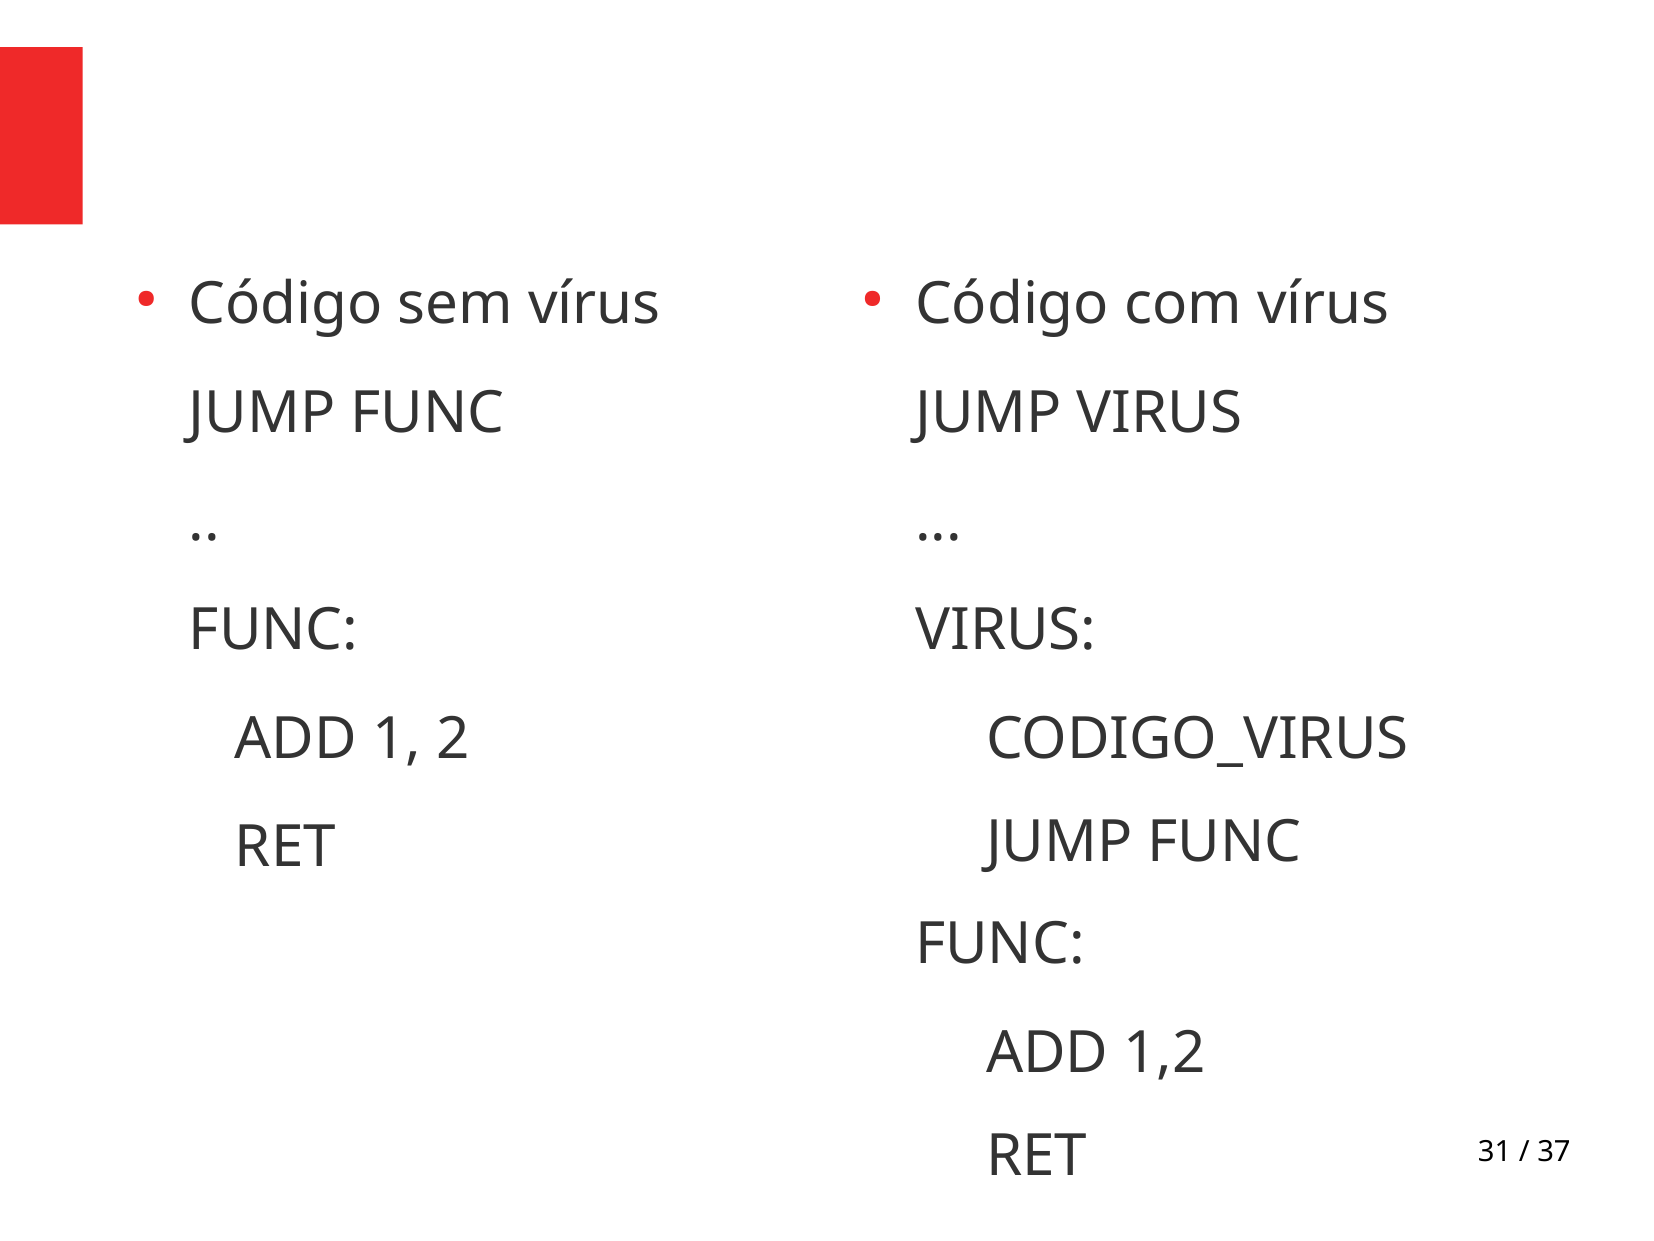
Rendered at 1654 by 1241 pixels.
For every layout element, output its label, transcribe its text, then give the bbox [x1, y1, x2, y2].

list Código com vírus JUMP VIRUS ... VIRUS: CODIGO_VIRUS JUMP FUNC FUNC: ADD 1,2 RET [844, 261, 1536, 981]
list Código sem vírus JUMP FUNC .. FUNC: ADD 1, 2 RET [118, 261, 810, 981]
